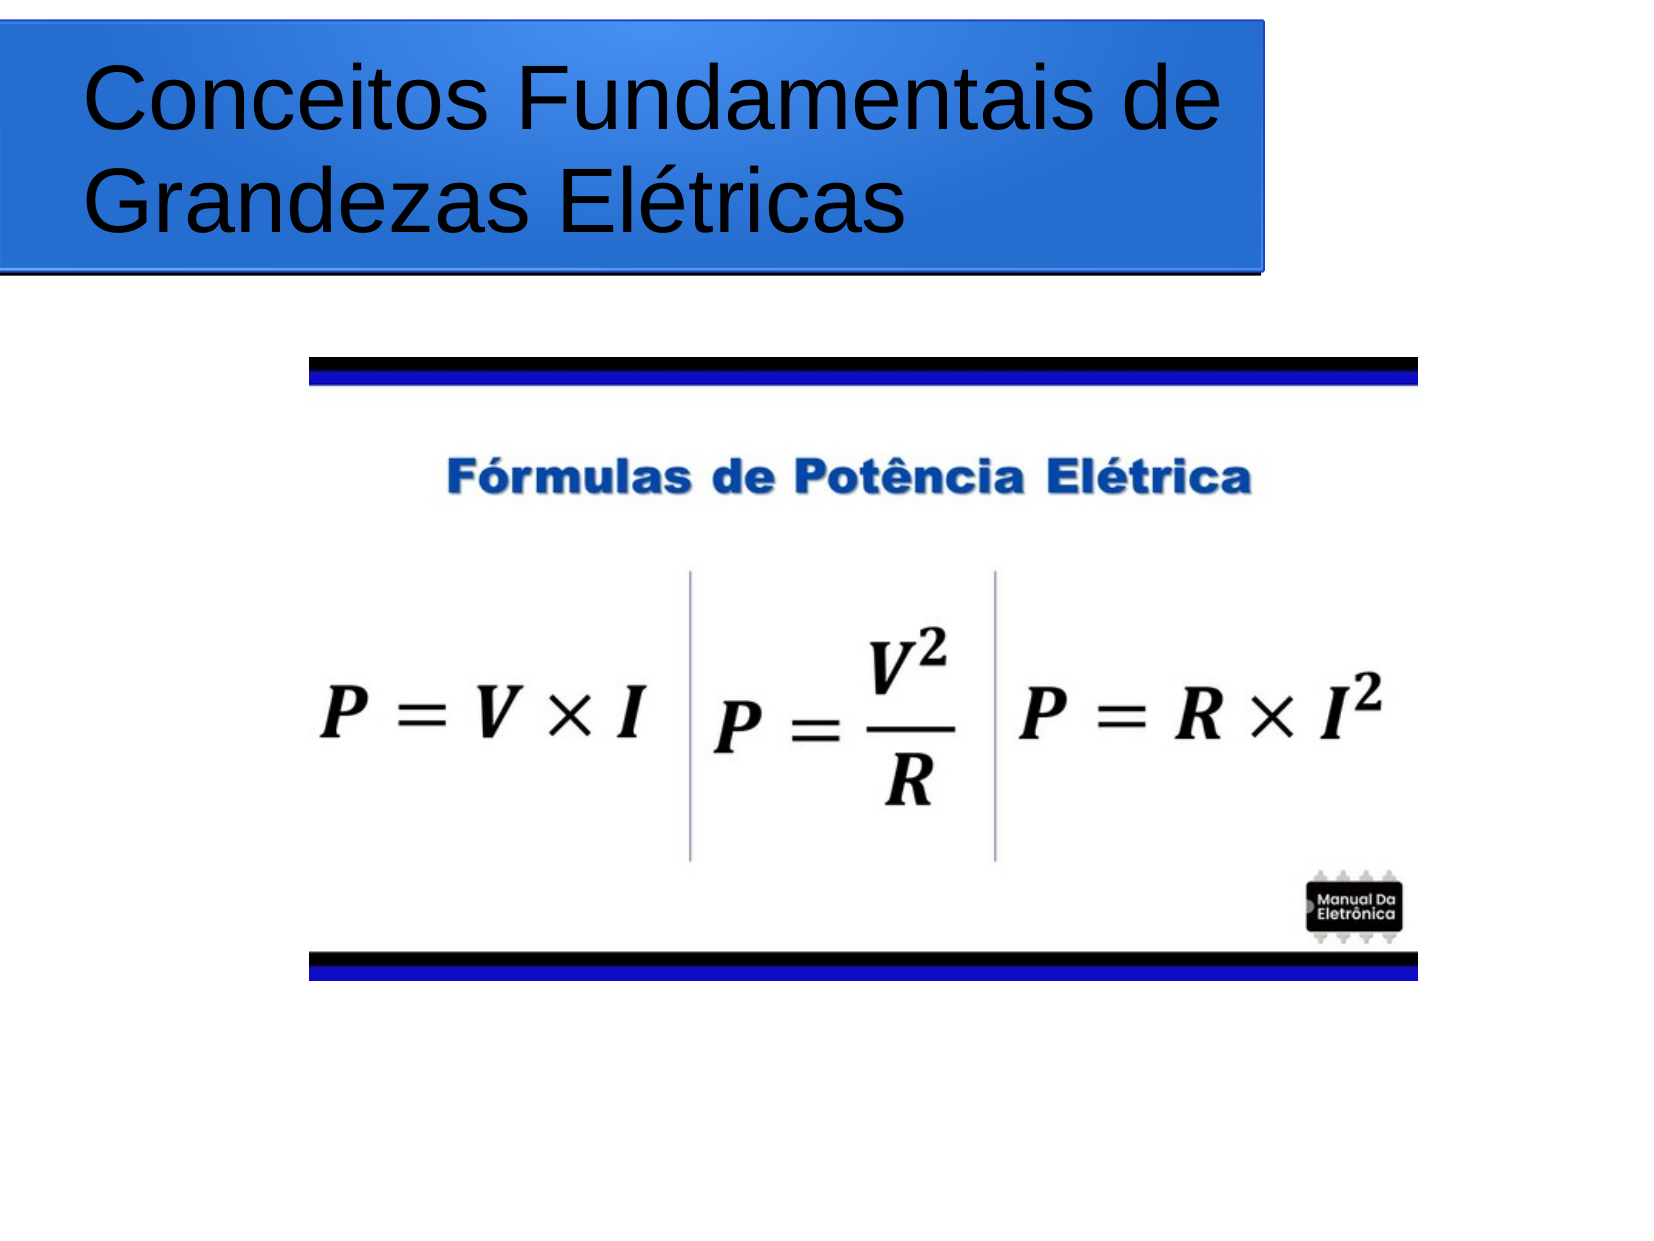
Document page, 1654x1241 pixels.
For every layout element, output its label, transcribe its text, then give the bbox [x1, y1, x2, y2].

picture [309, 357, 1418, 981]
title Conceitos Fundamentais de Grandezas Elétricas [82, 47, 1235, 253]
